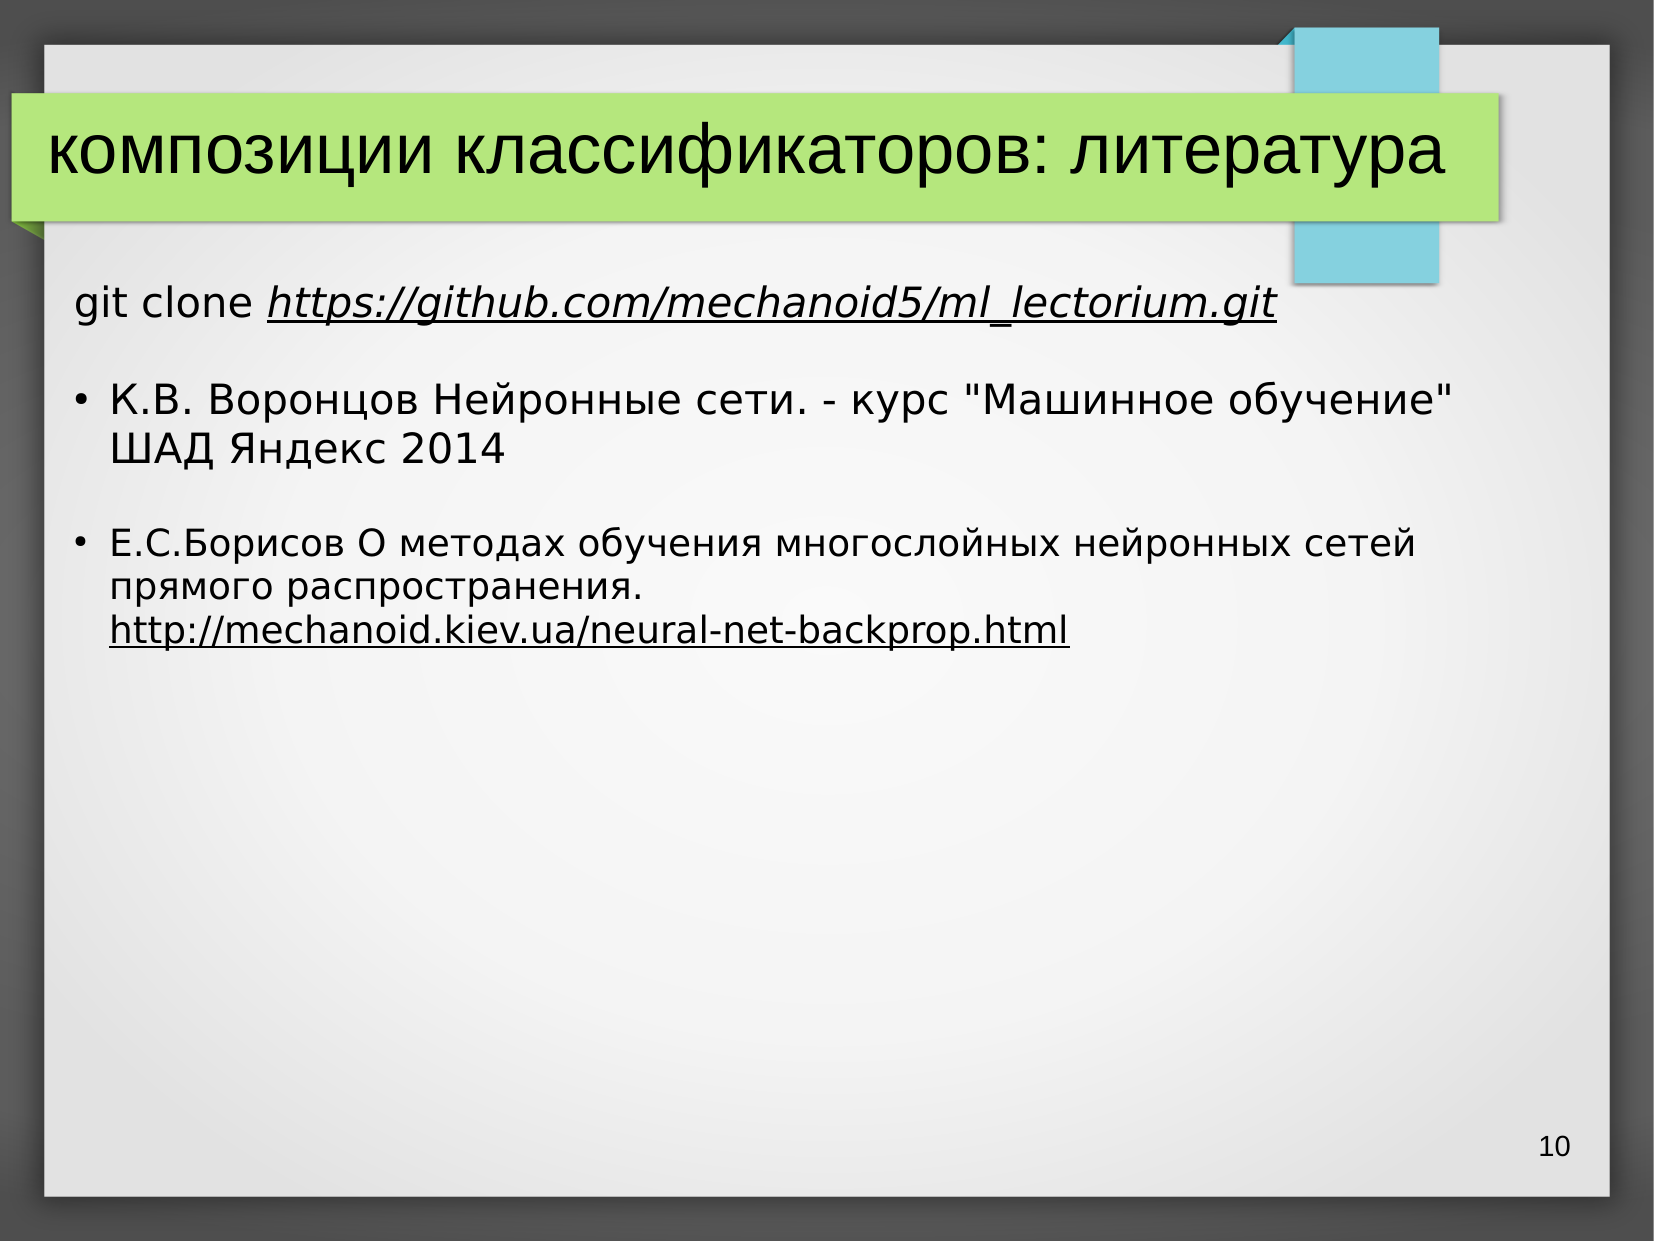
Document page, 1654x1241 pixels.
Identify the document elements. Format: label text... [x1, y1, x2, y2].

text_box git clone https://github.com/mechanoid5/ml_lectorium.git К.В. Воронцов Нейронные сети. - курс "Машинное обучение" ШАД Яндекс 2014 Е.С.Борисов О методах обучения многослойных нейронных сетей прямого распространения. http://mechanoid.kiev.ua/neural-net-backprop.html [59, 271, 1489, 815]
title композиции классификаторов: литература [47, 96, 1477, 201]
picture [0, 0, 1654, 1241]
